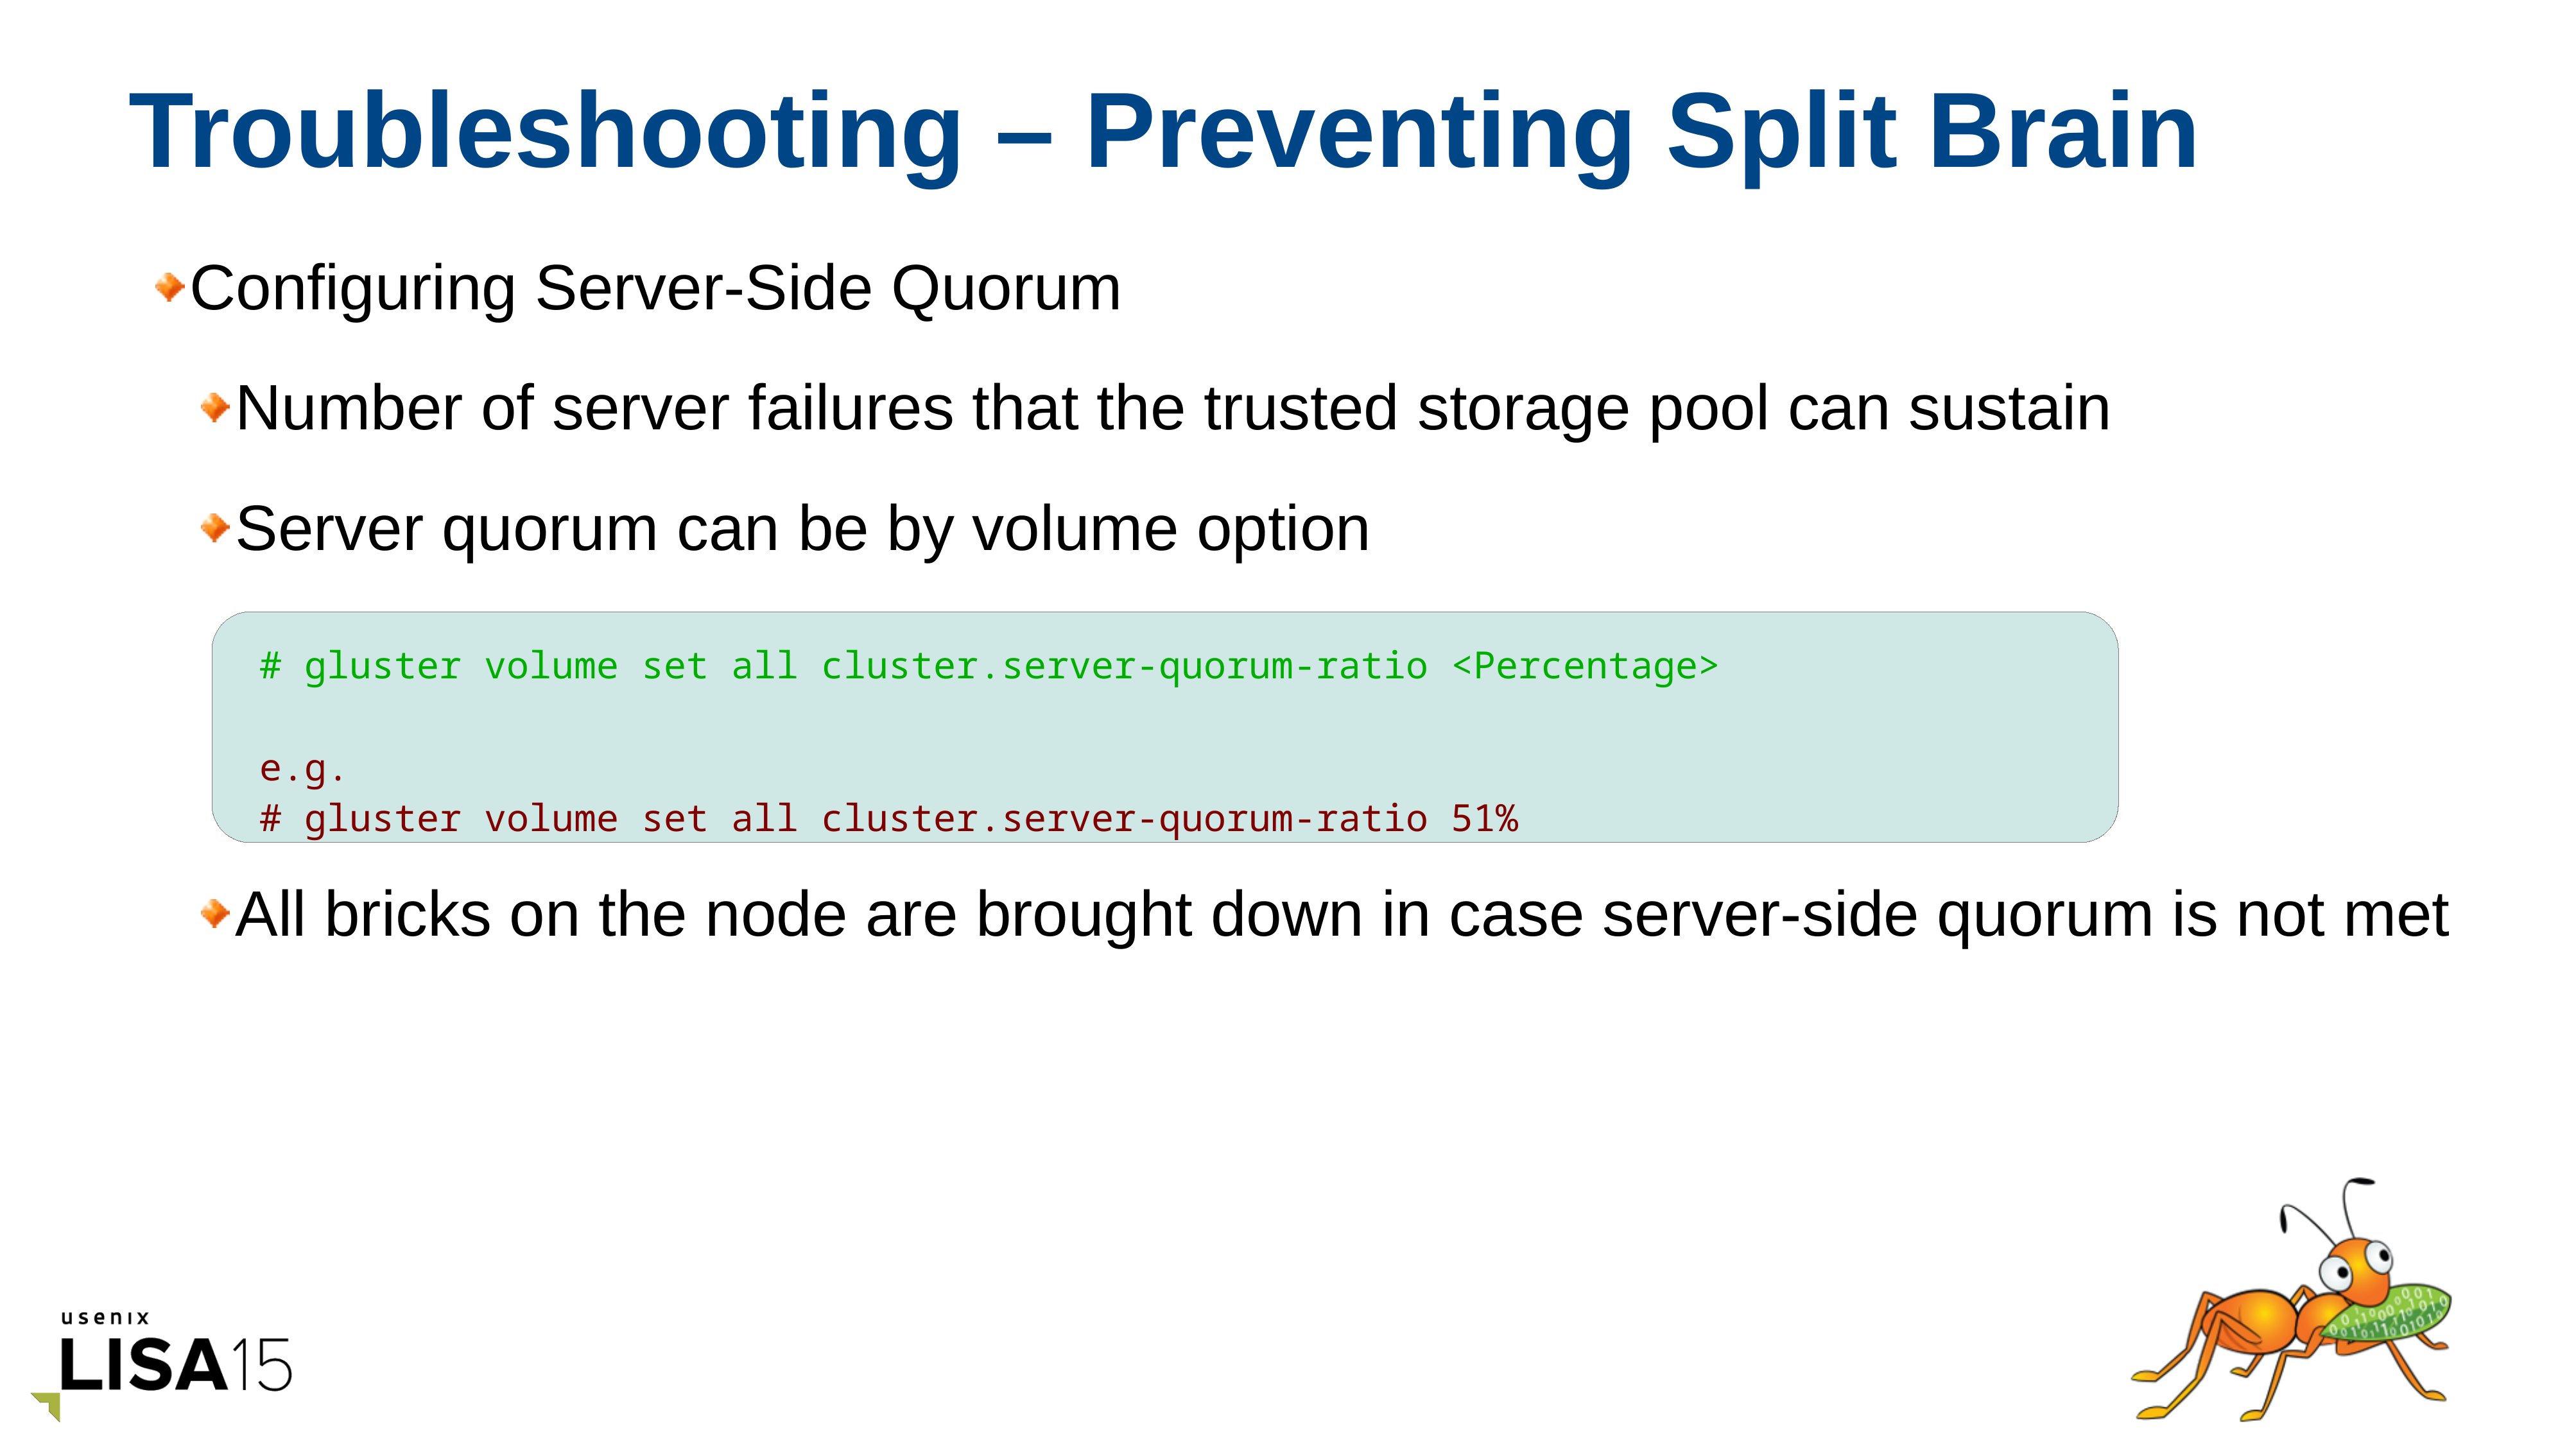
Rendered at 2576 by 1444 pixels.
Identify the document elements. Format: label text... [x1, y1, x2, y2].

list Configuring Server-Side Quorum Number of server failures that the trusted storage pool can sustain Server quorum can be by volume option All bricks on the node are brought down in case server-side quorum is not met [144, 240, 2463, 1079]
text_box # gluster volume set all cluster.server-quorum-ratio <Percentage> e.g. # gluster volume set all cluster.server-quorum-ratio 51% [250, 634, 2109, 861]
text_box [1955, 106, 2427, 151]
title Troubleshooting – Preventing Split Brain [128, 57, 2447, 203]
picture [2127, 1175, 2456, 1425]
picture [9, 1289, 309, 1437]
text_box [212, 612, 2119, 843]
